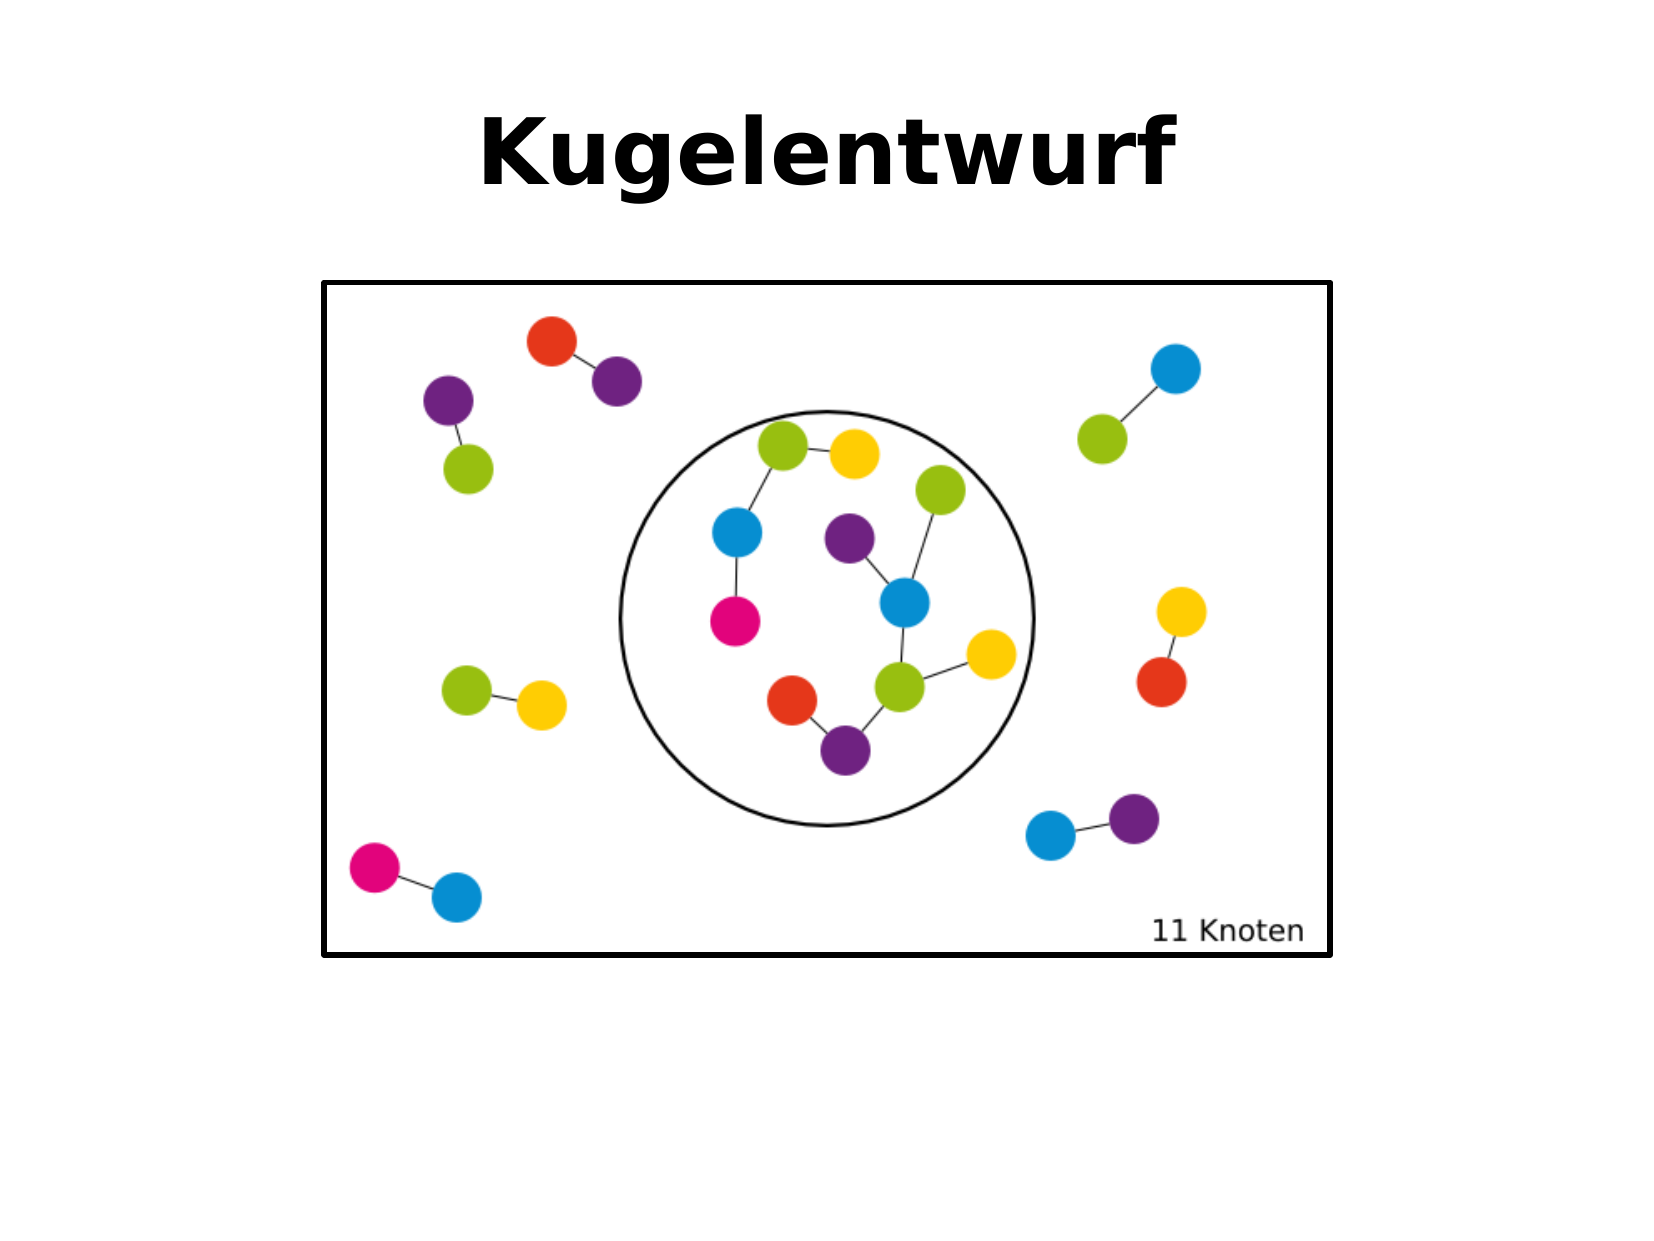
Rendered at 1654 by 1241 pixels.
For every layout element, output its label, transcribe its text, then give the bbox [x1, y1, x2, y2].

title Kugelentwurf [82, 56, 1571, 250]
picture [327, 285, 1328, 953]
